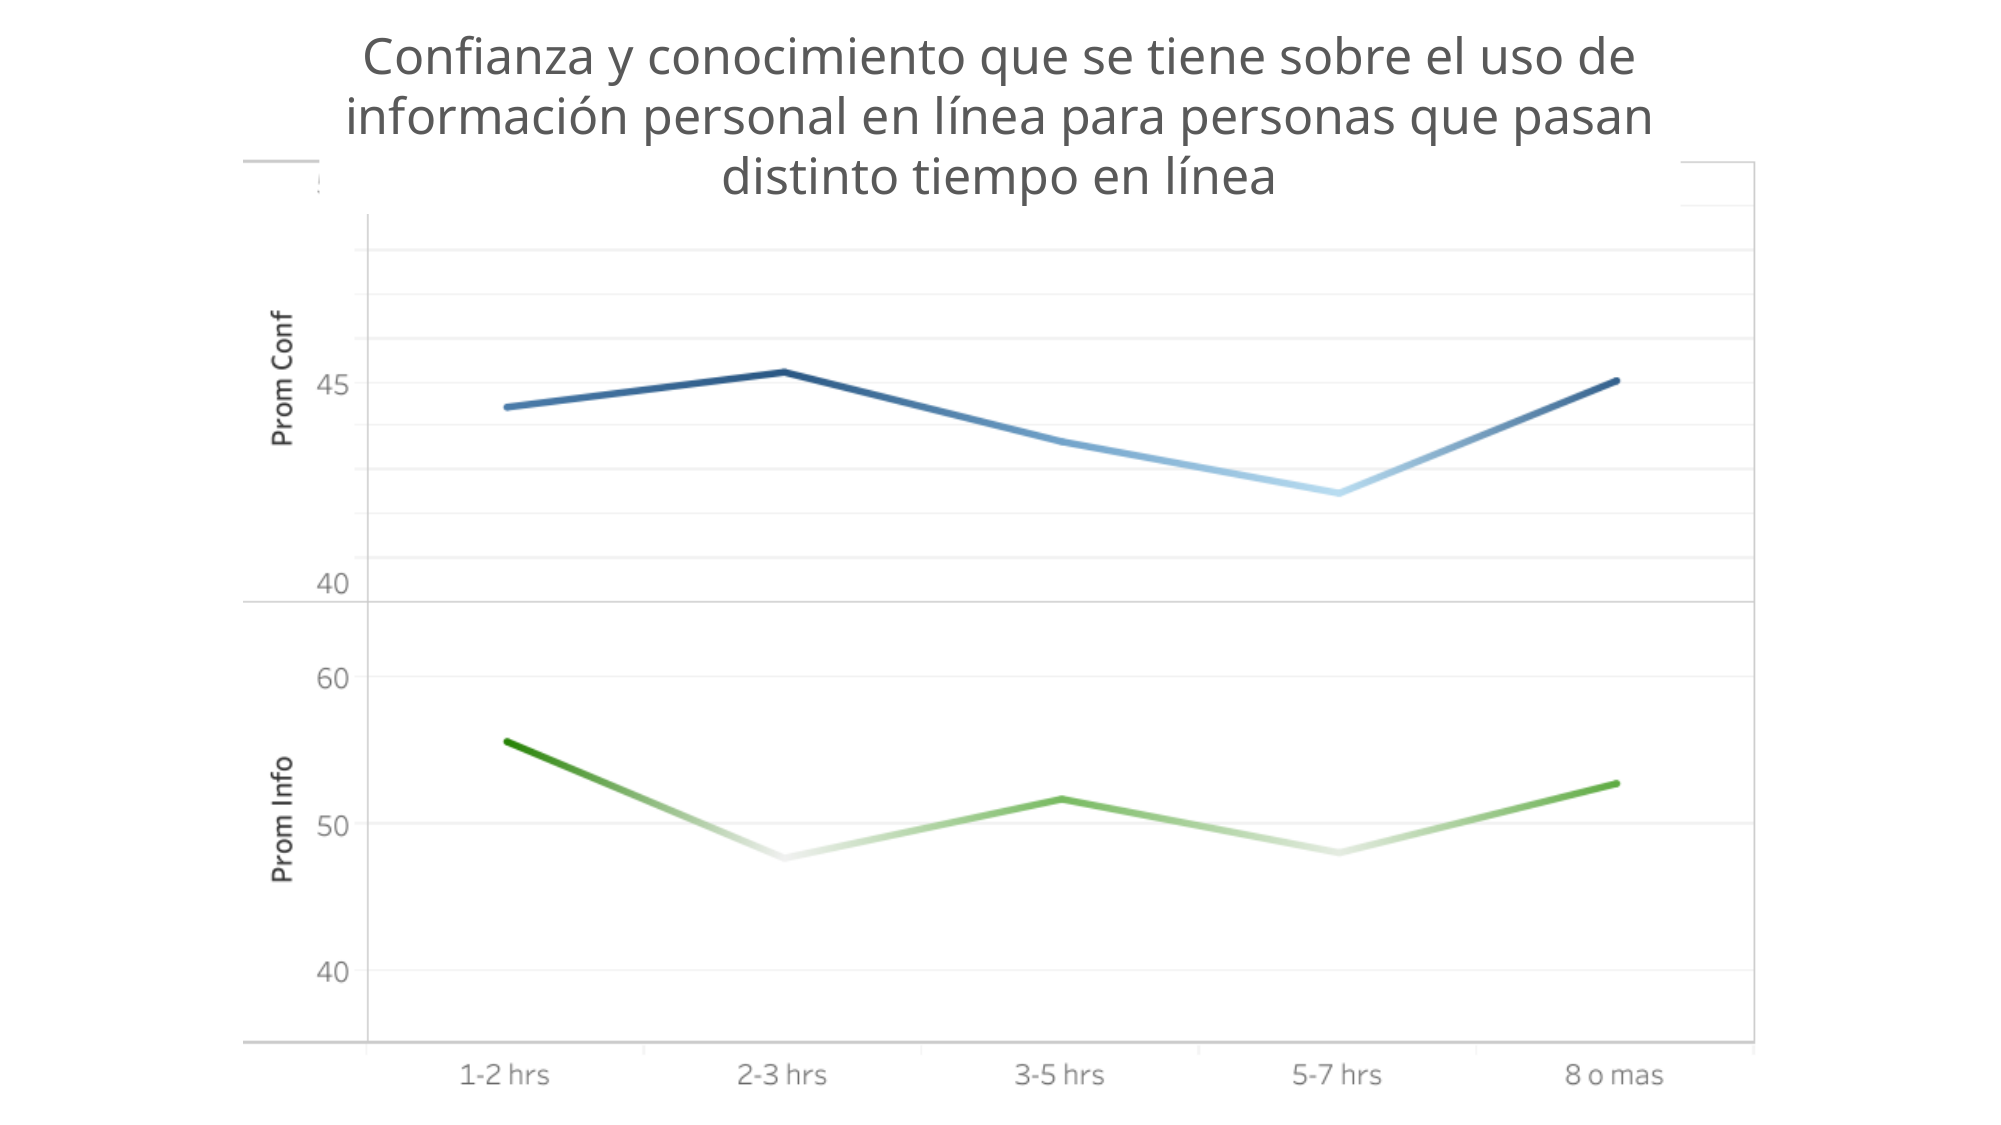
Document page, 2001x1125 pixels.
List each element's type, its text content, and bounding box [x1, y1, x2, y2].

picture [243, 115, 1757, 1097]
text_box Confianza y conocimiento que se tiene sobre el uso de información personal en línea para personas que pasan distinto tiempo en línea [319, 17, 1681, 214]
